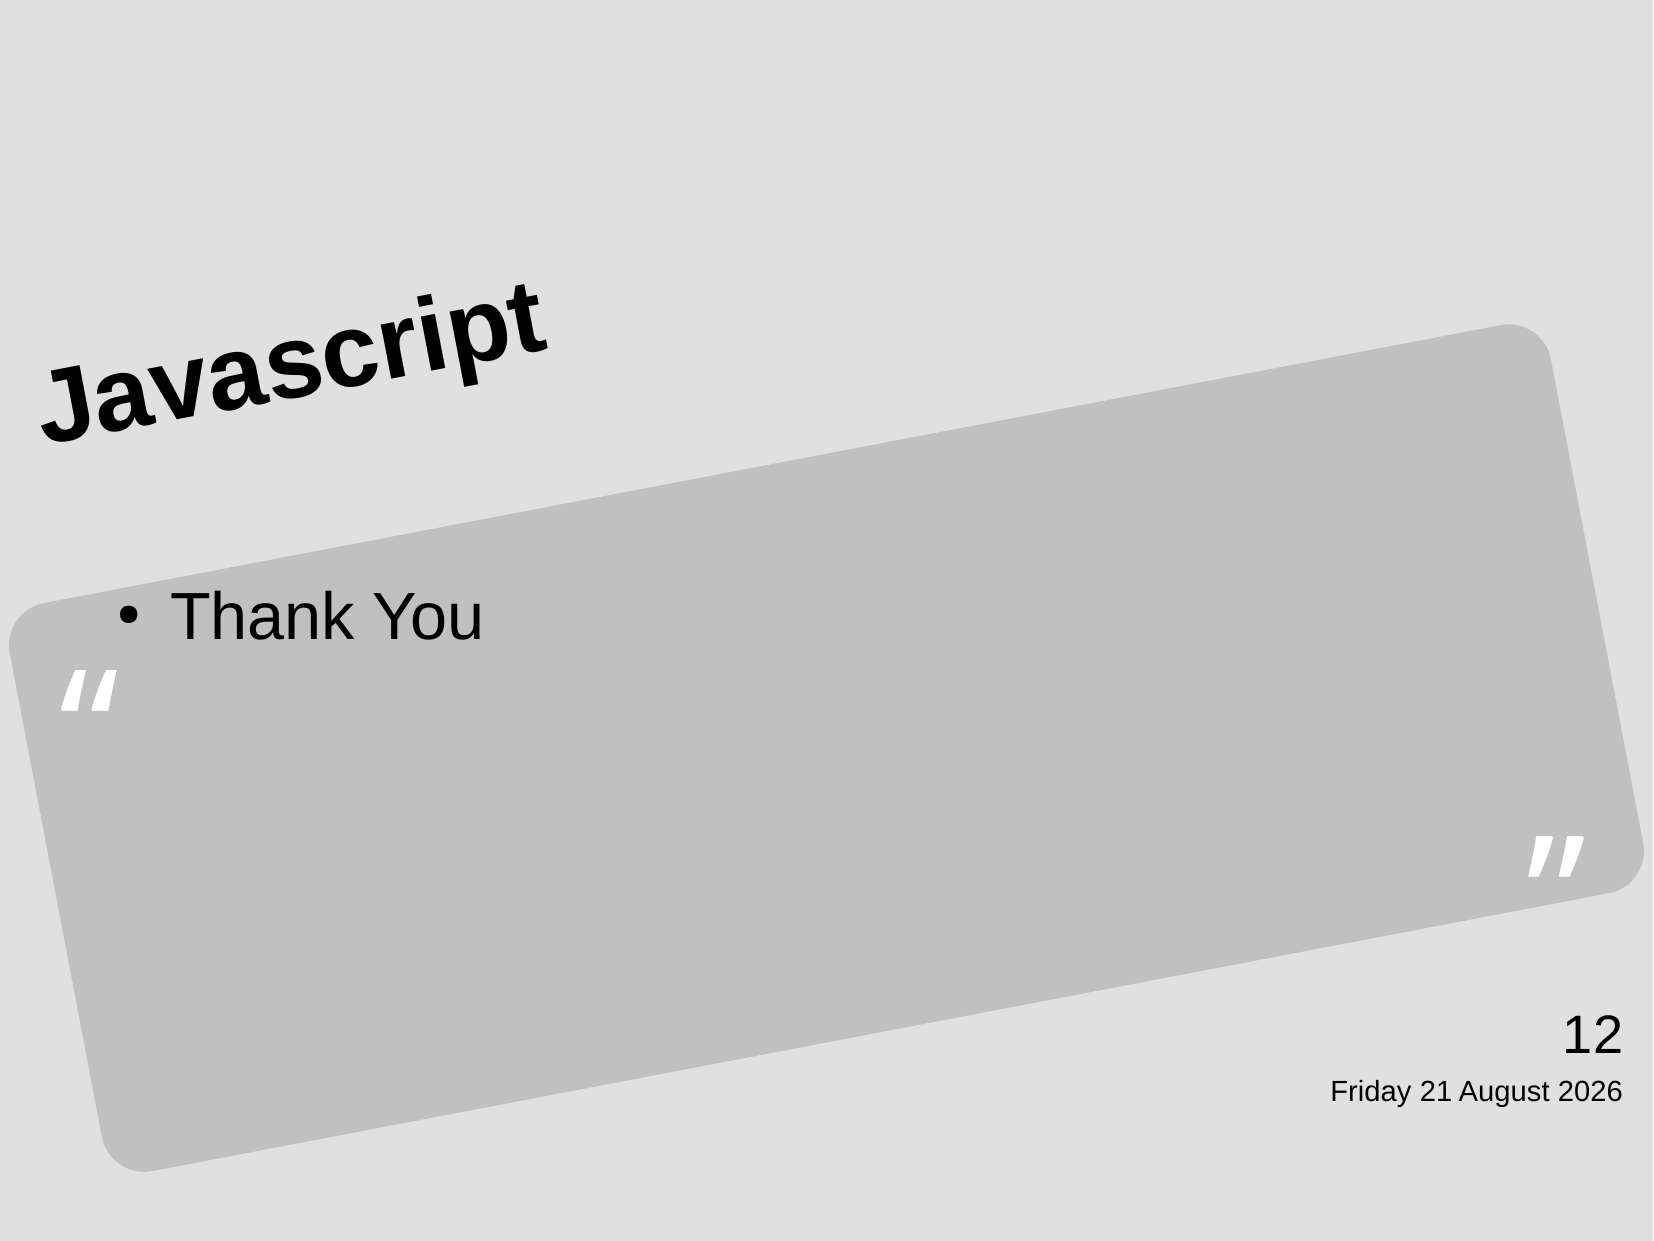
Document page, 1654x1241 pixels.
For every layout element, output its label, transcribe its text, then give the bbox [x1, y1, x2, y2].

list Thank You [99, 579, 1554, 1052]
title Javascript [16, 29, 1518, 512]
